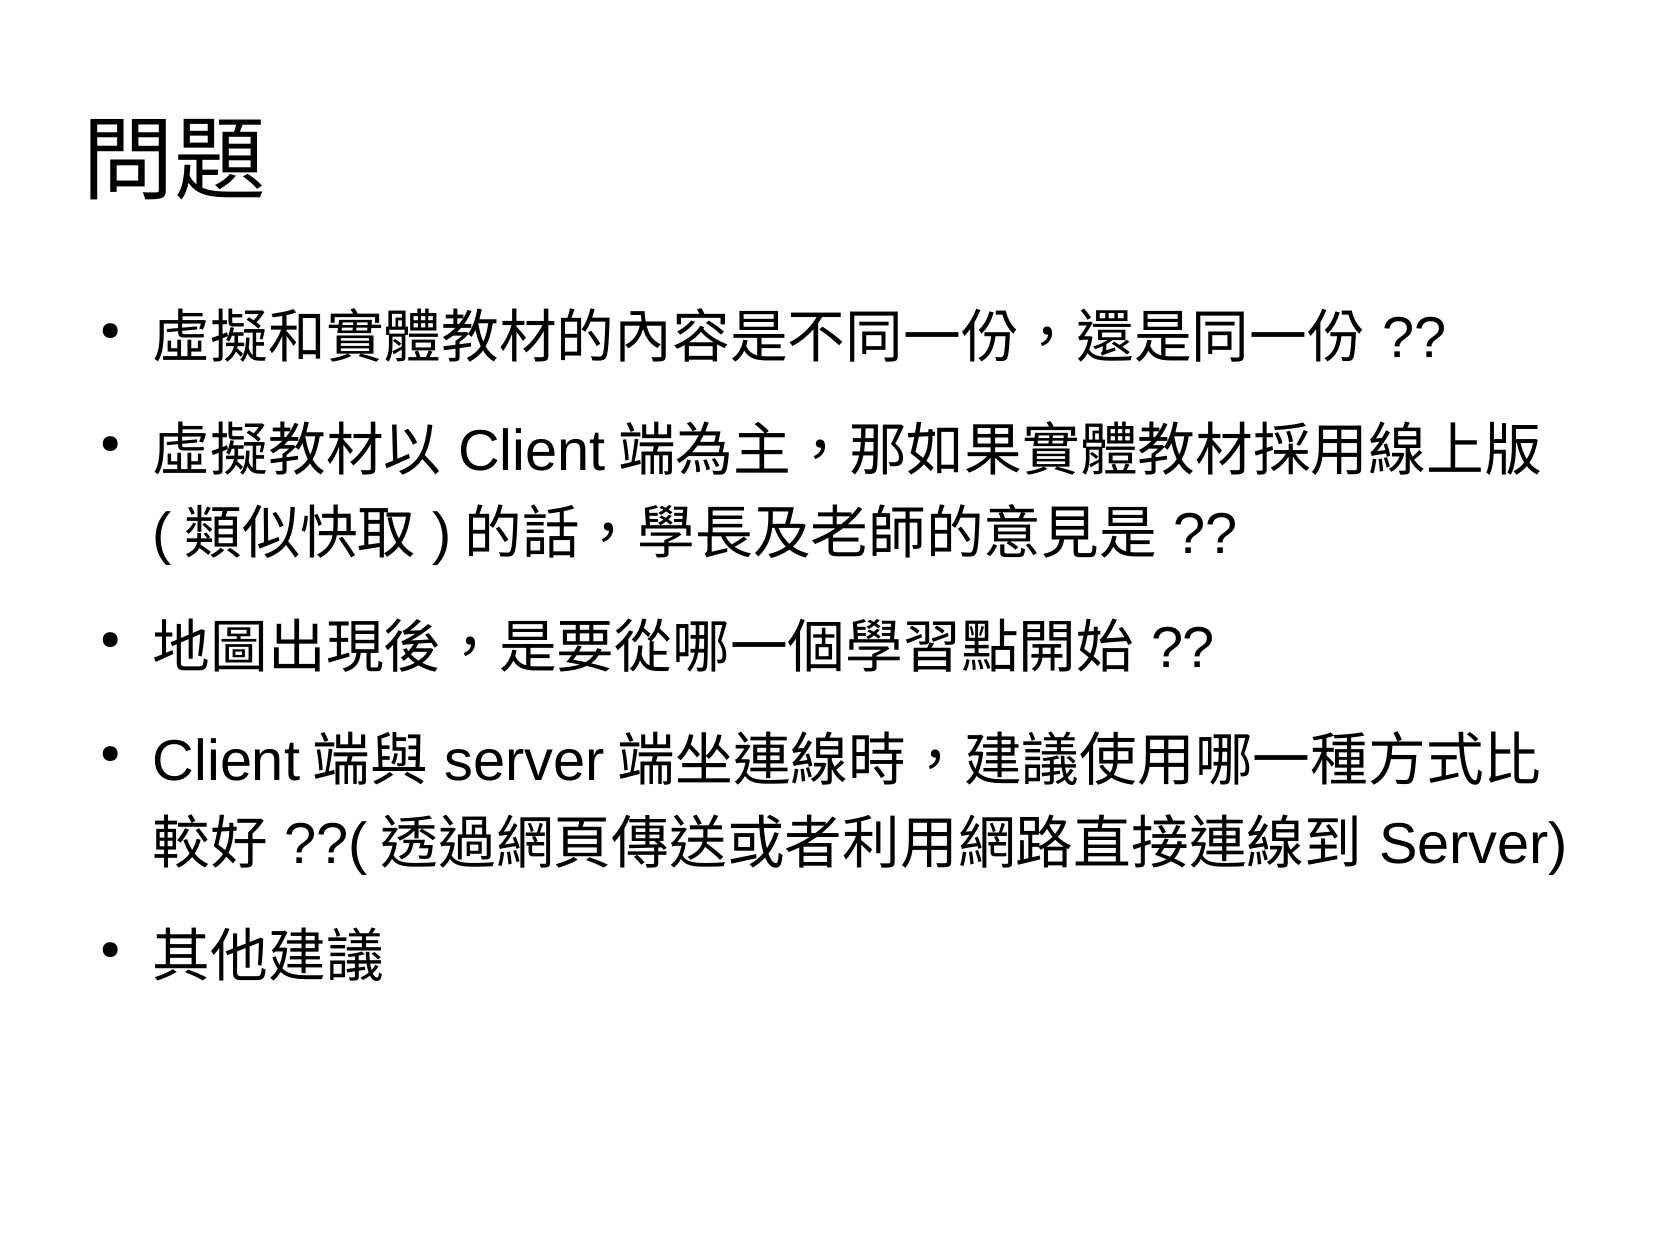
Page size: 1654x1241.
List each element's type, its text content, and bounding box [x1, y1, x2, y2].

list 虛擬和實體教材的內容是不同一份，還是同一份?? 虛擬教材以Client端為主，那如果實體教材採用線上版(類似快取)的話，學長及老師的意見是?? 地圖出現後，是要從哪一個學習點開始?? Client端與server端坐連線時，建議使用哪一種方式比較好??(透過網頁傳送或者利用網路直接連線到Server) 其他建議 [82, 290, 1571, 1010]
title 問題 [82, 49, 1571, 257]
